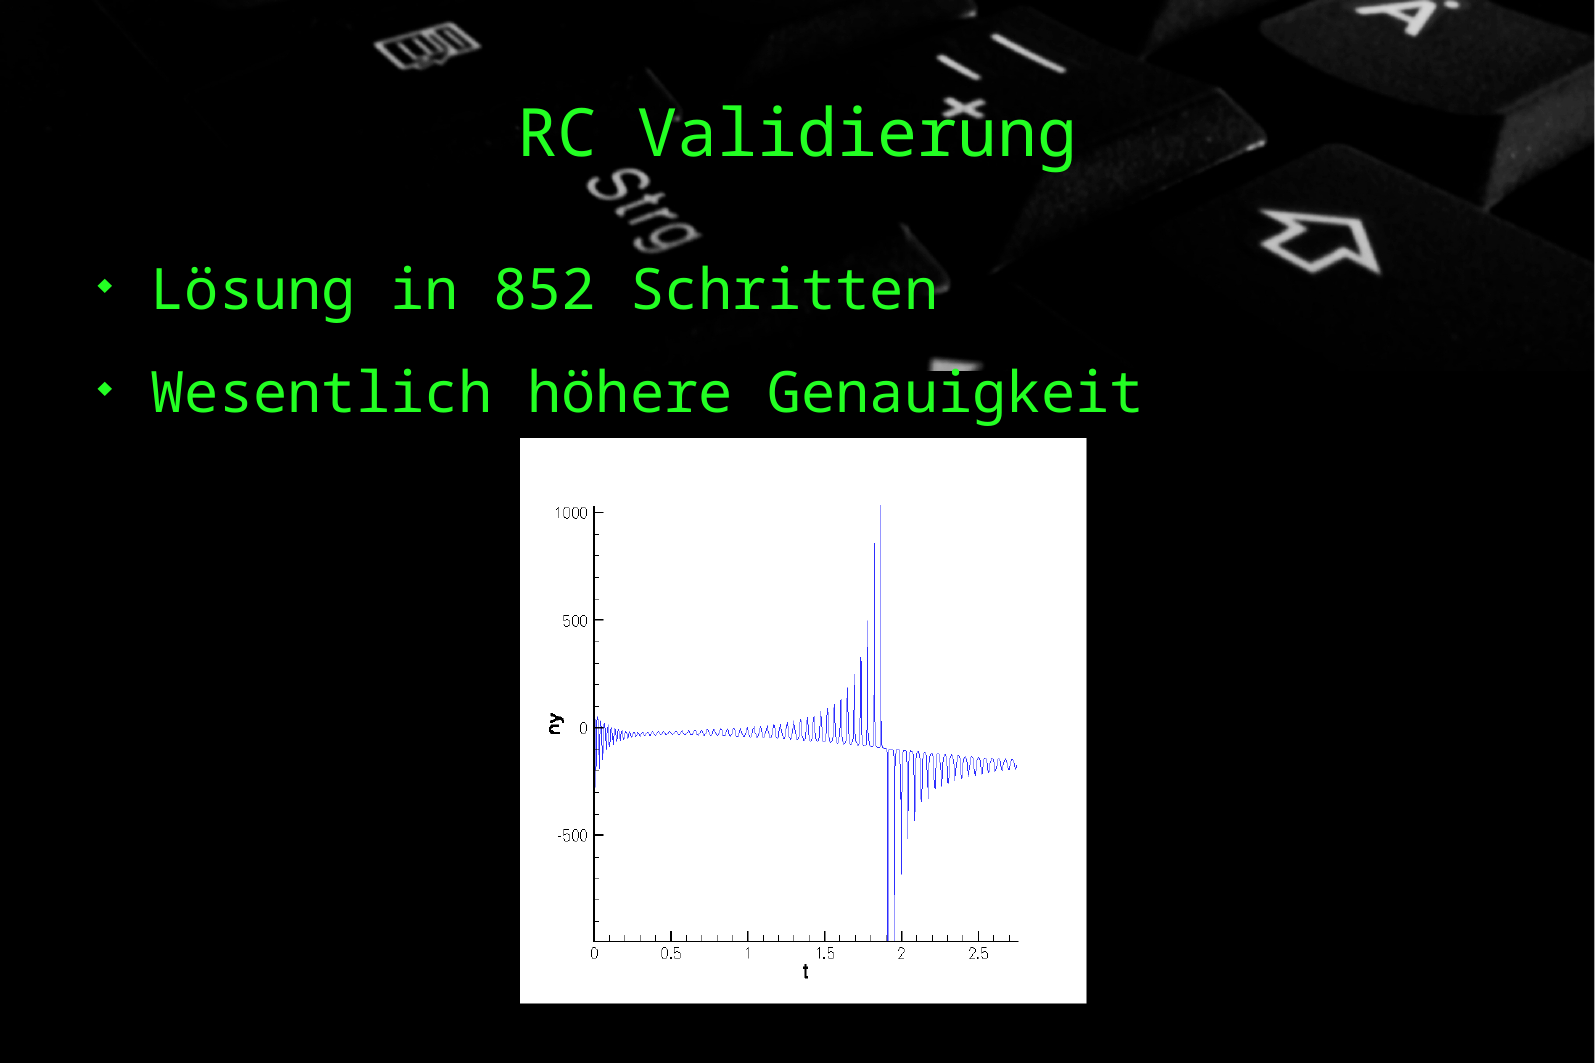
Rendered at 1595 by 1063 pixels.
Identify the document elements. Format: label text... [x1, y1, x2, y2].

title RC Validierung [79, 42, 1515, 220]
picture [0, 0, 1595, 1063]
list Lösung in 852 Schritten Wesentlich höhere Genauigkeit [79, 248, 1515, 951]
